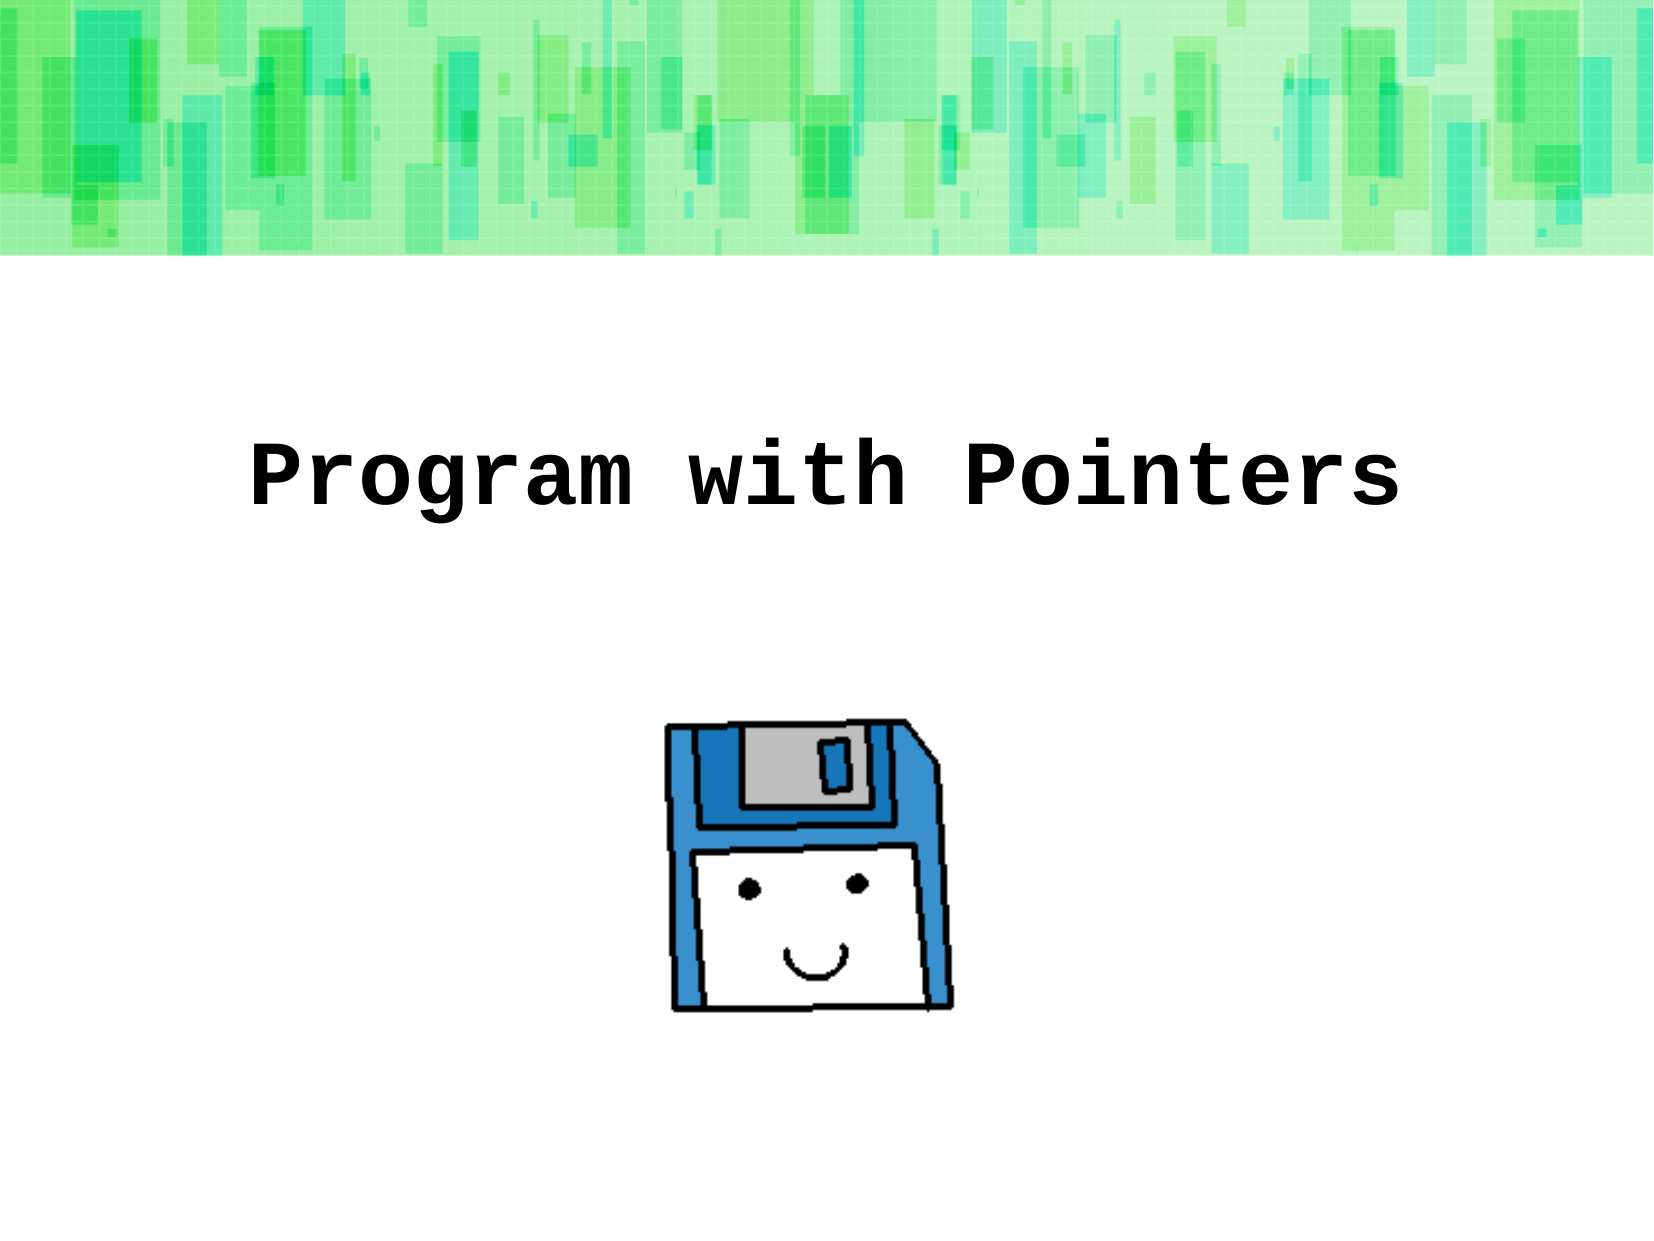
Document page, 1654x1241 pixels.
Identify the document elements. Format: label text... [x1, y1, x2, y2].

subtitle Program with Pointers [82, 285, 1571, 676]
picture [0, 0, 1654, 1241]
